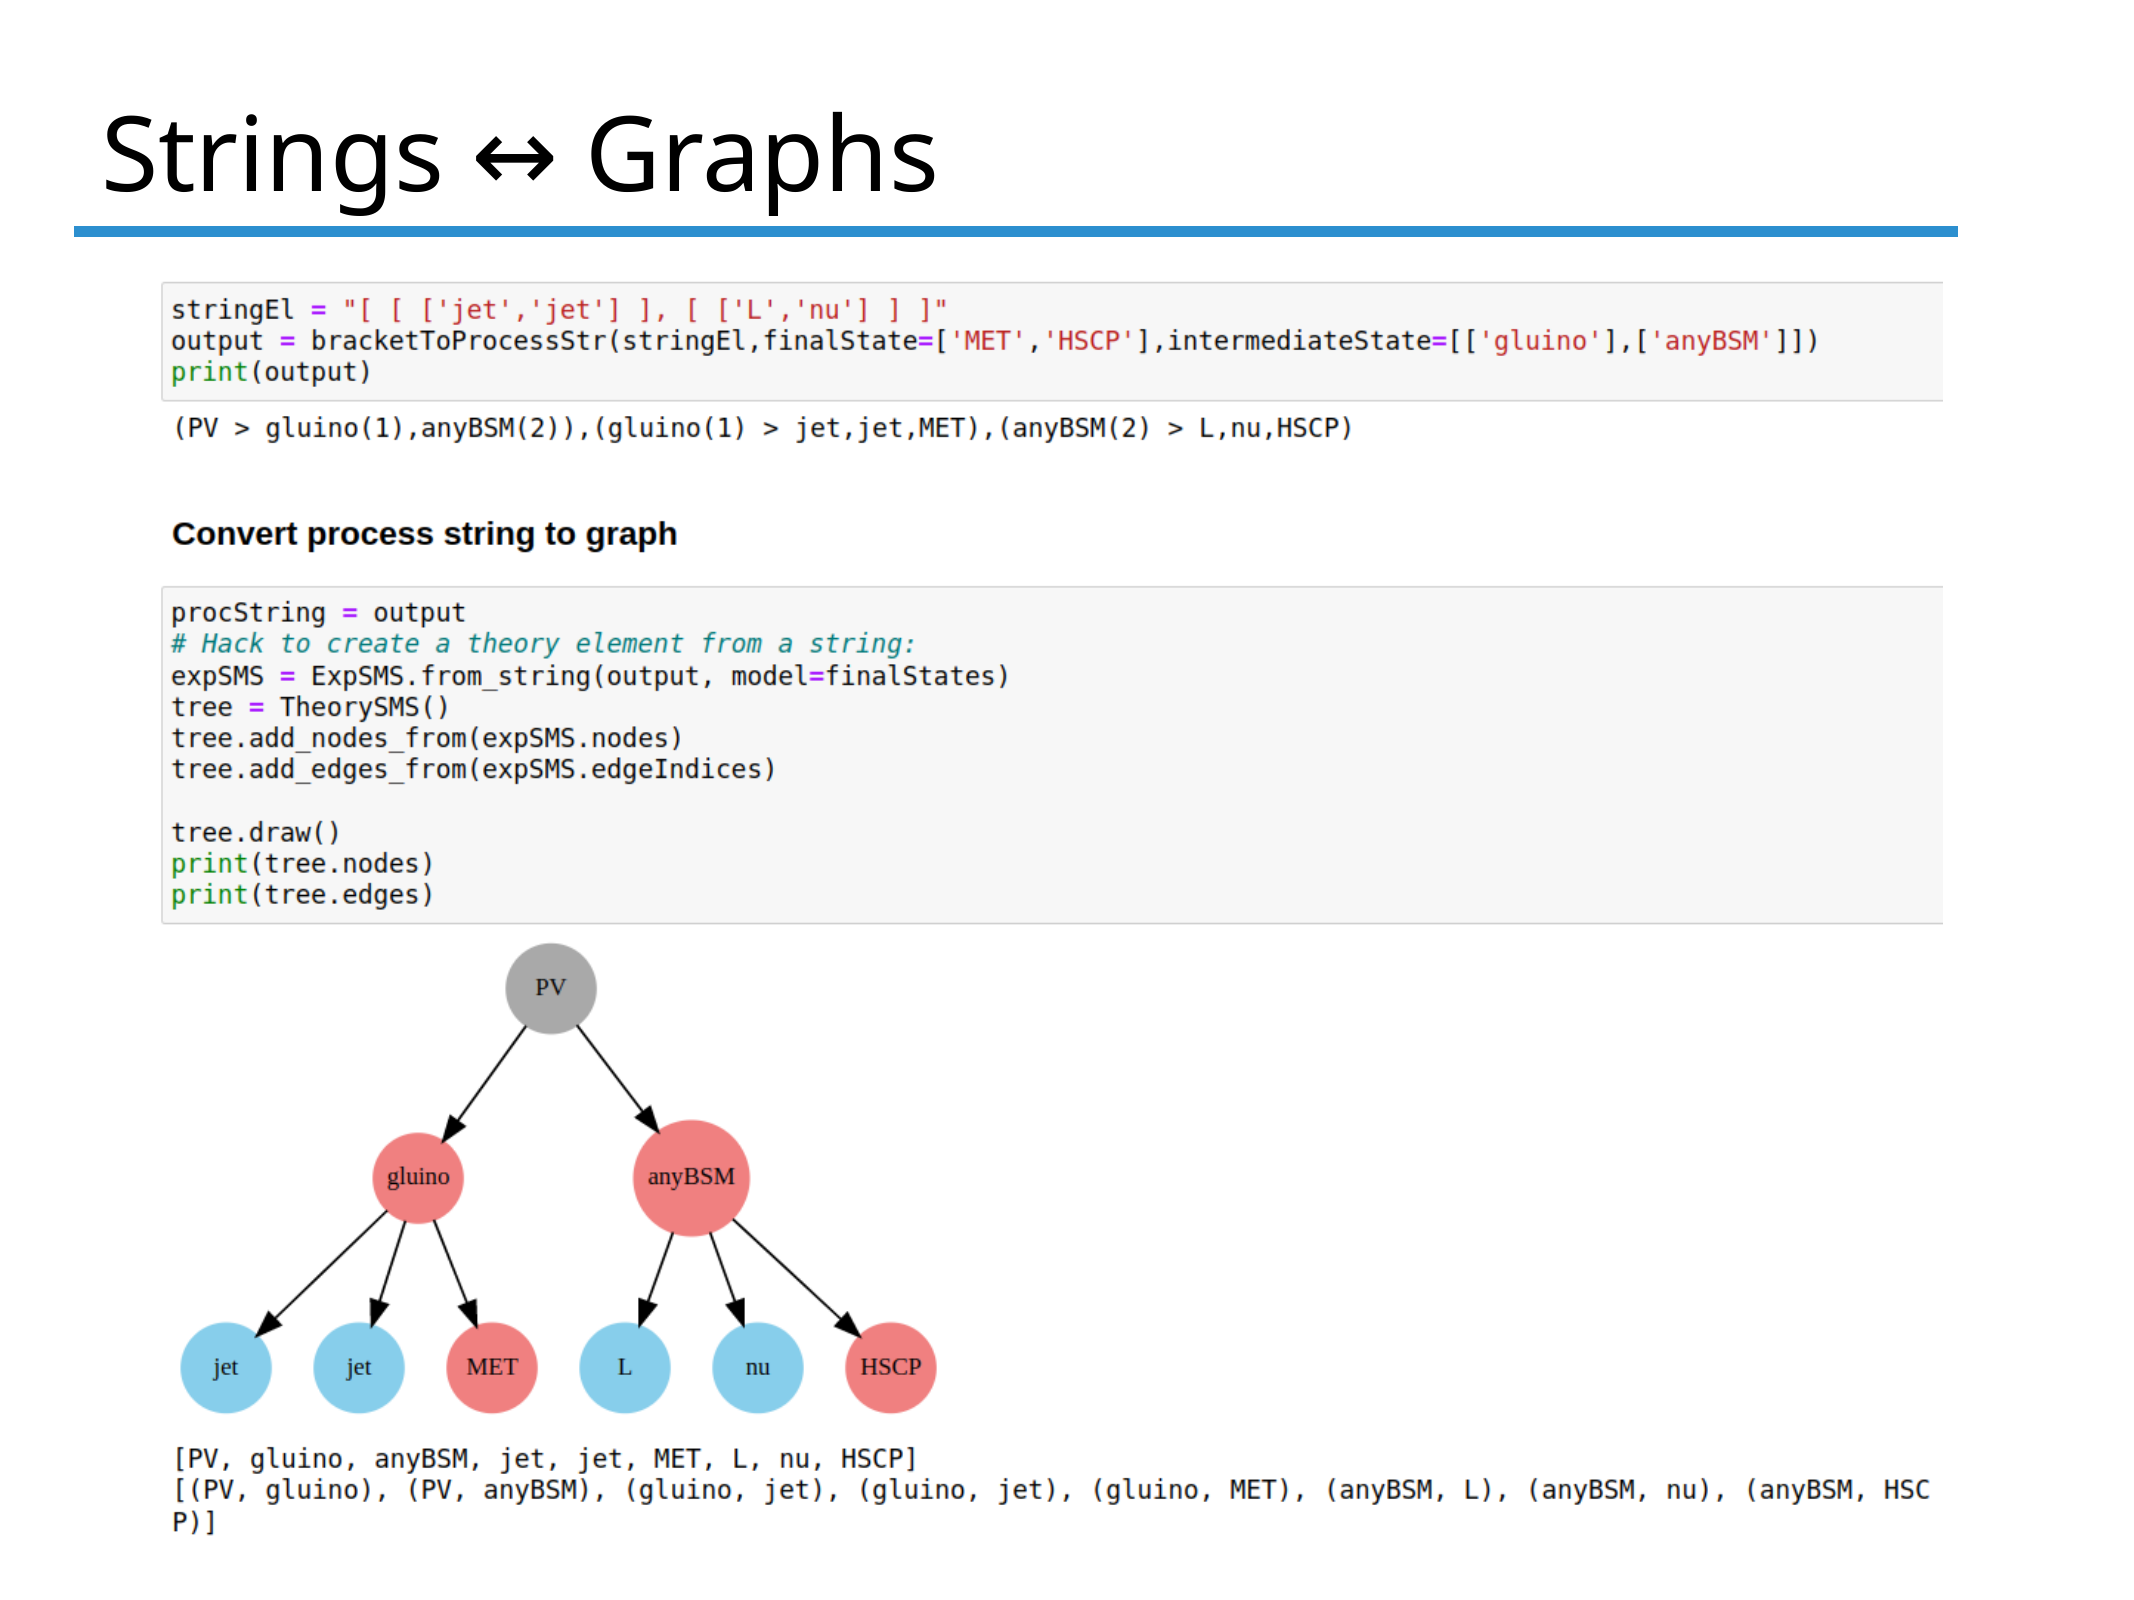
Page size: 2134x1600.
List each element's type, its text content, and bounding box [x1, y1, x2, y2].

text_box Strings ↔ Graphs [77, 64, 964, 237]
picture [153, 268, 1943, 1556]
